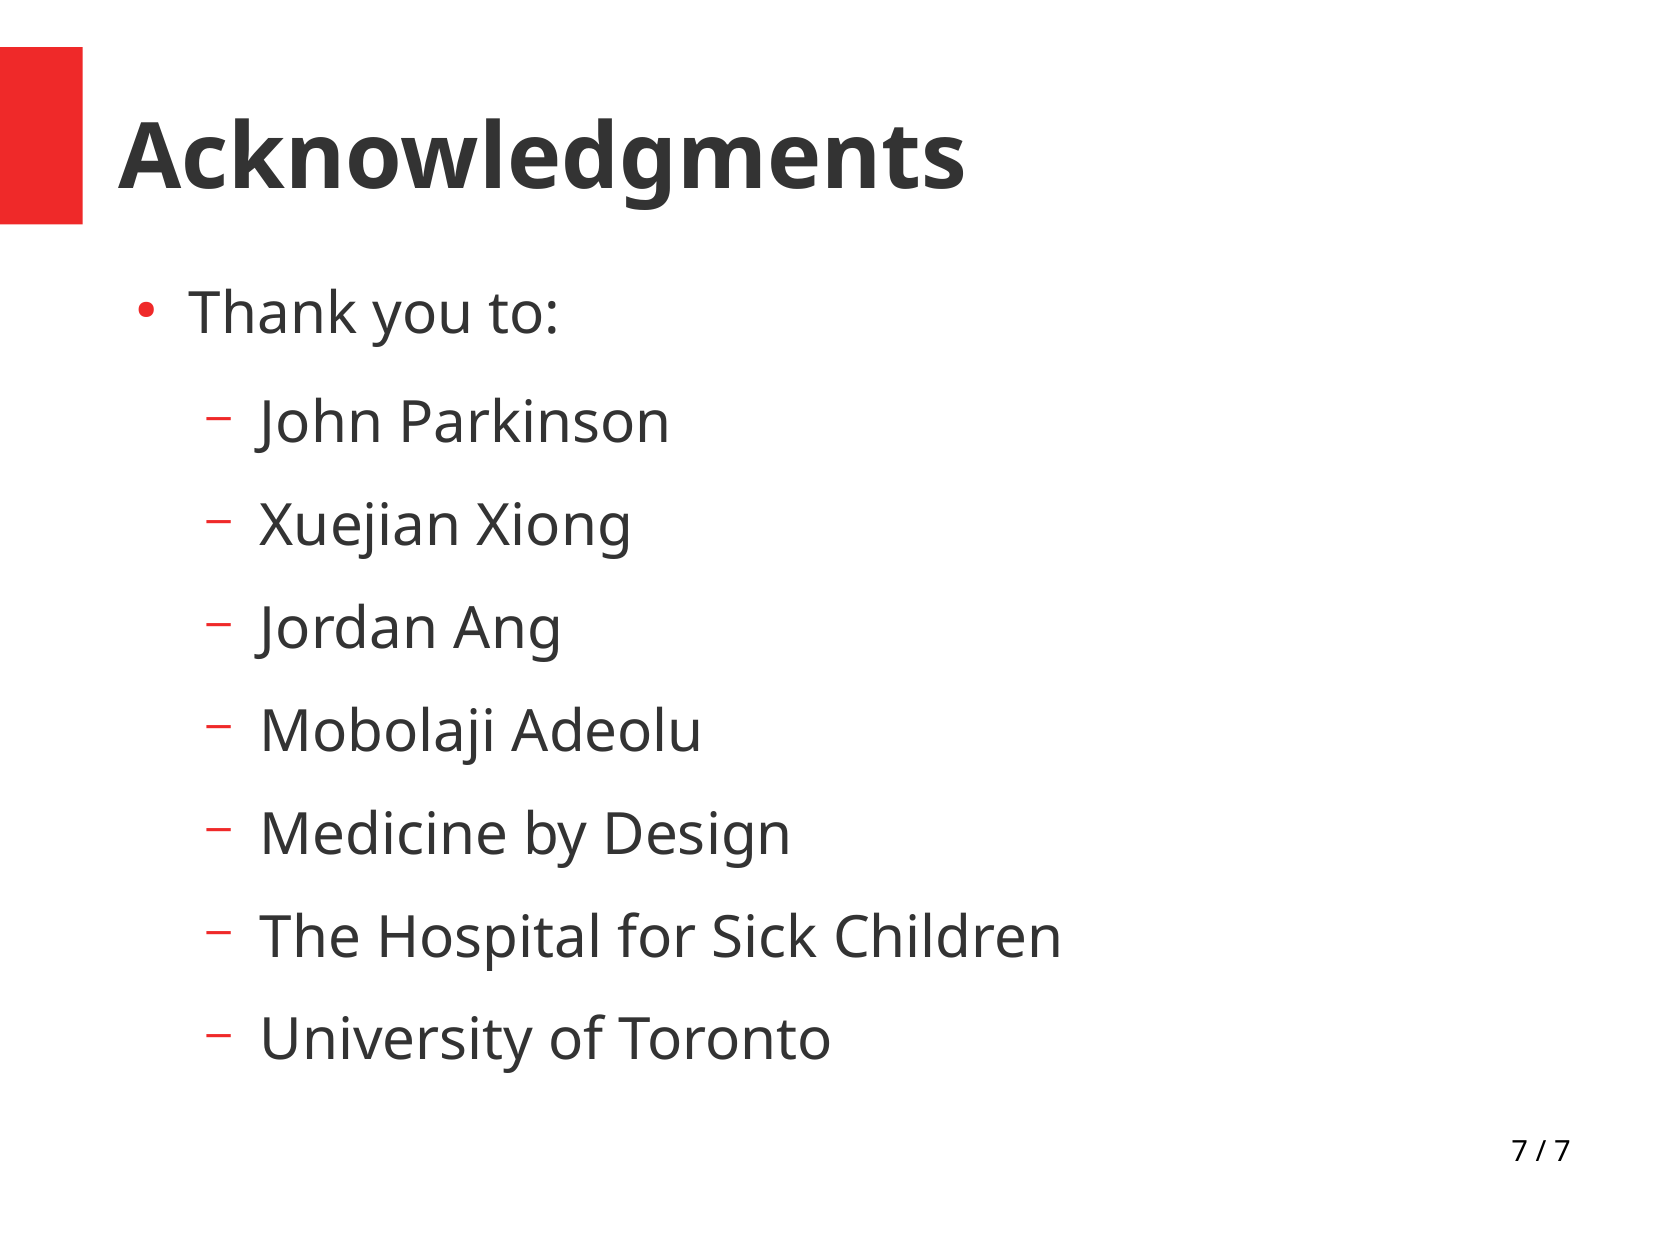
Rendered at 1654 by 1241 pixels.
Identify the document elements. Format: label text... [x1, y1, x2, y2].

list Thank you to: John Parkinson Xuejian Xiong Jordan Ang Mobolaji Adeolu Medicine by Design The Hospital for Sick Children University of Toronto [118, 271, 1536, 991]
title Acknowledgments [118, 49, 1571, 257]
